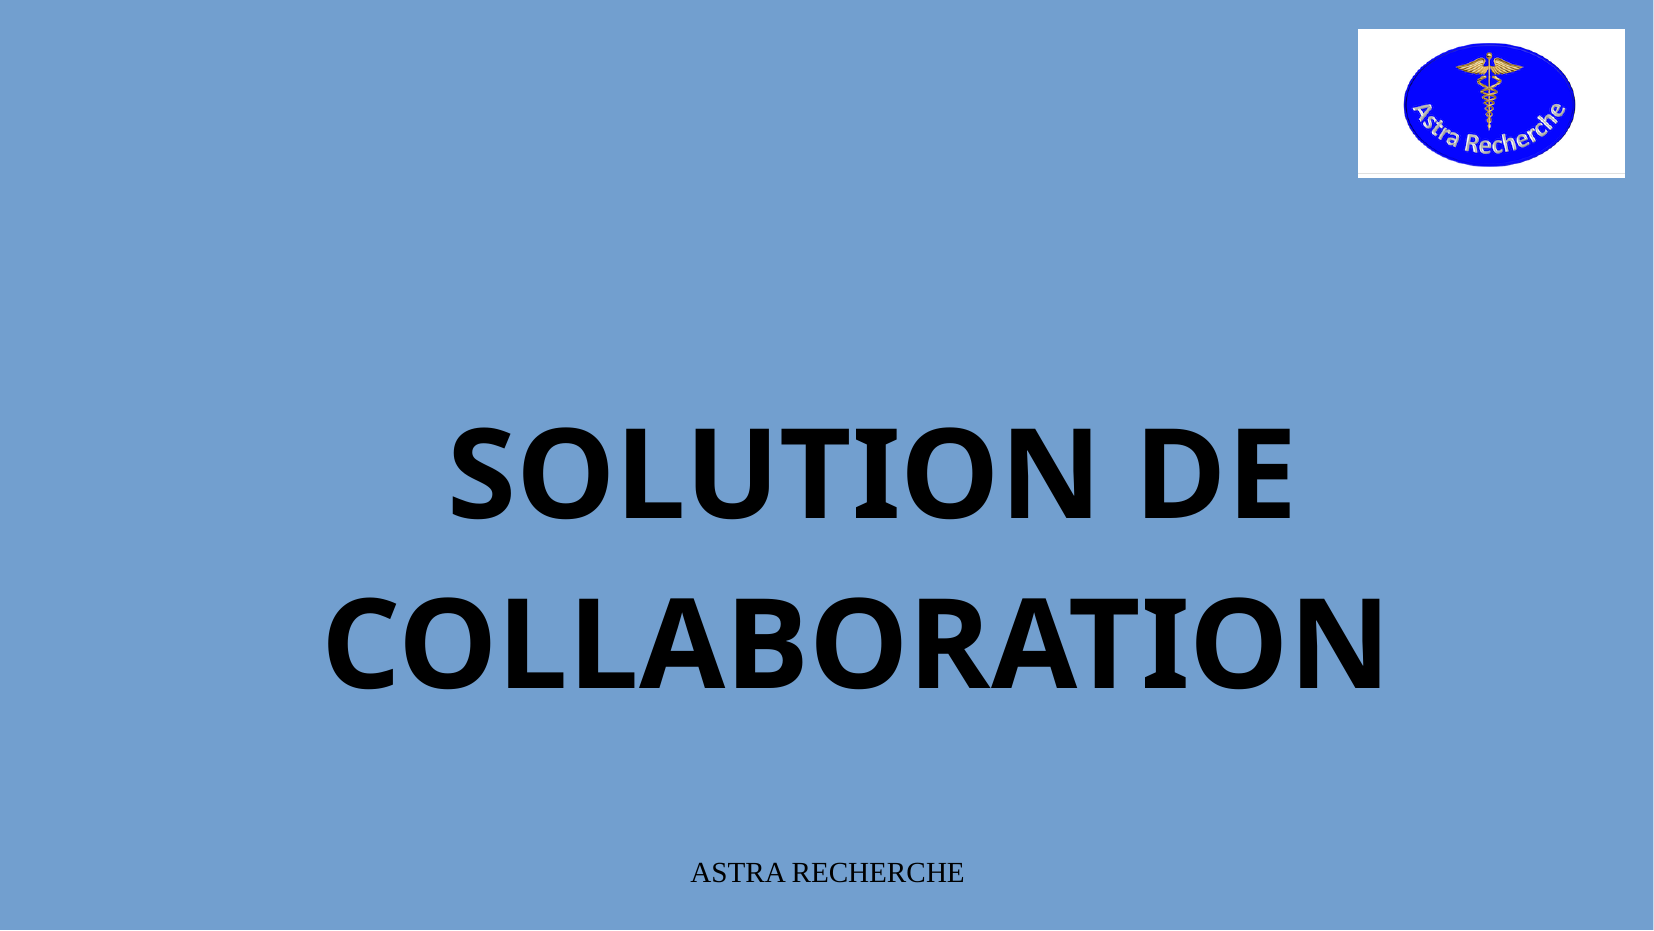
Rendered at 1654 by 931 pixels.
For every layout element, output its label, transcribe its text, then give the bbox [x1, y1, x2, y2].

text_box SOLUTION DE COLLABORATION [147, 206, 1565, 722]
picture [1358, 29, 1625, 178]
